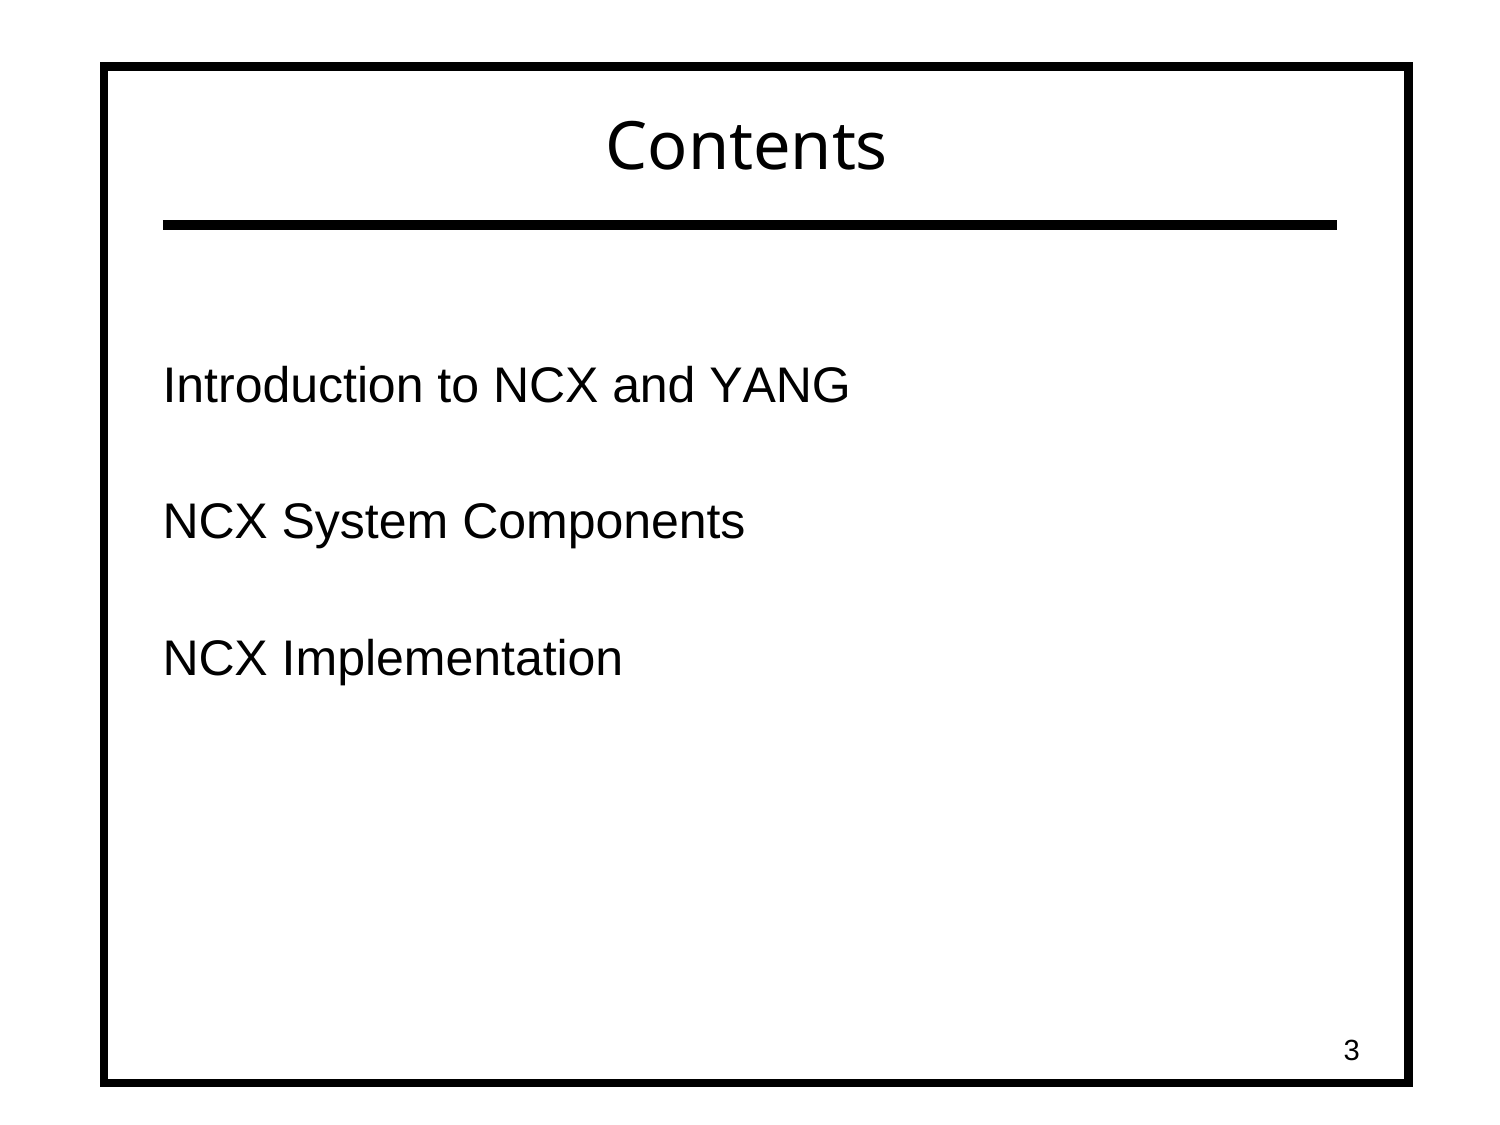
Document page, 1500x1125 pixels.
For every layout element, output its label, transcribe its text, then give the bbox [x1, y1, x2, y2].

title Contents [162, 74, 1332, 213]
list Introduction to NCX and YANG NCX System Components NCX Implementation [162, 288, 1338, 1001]
